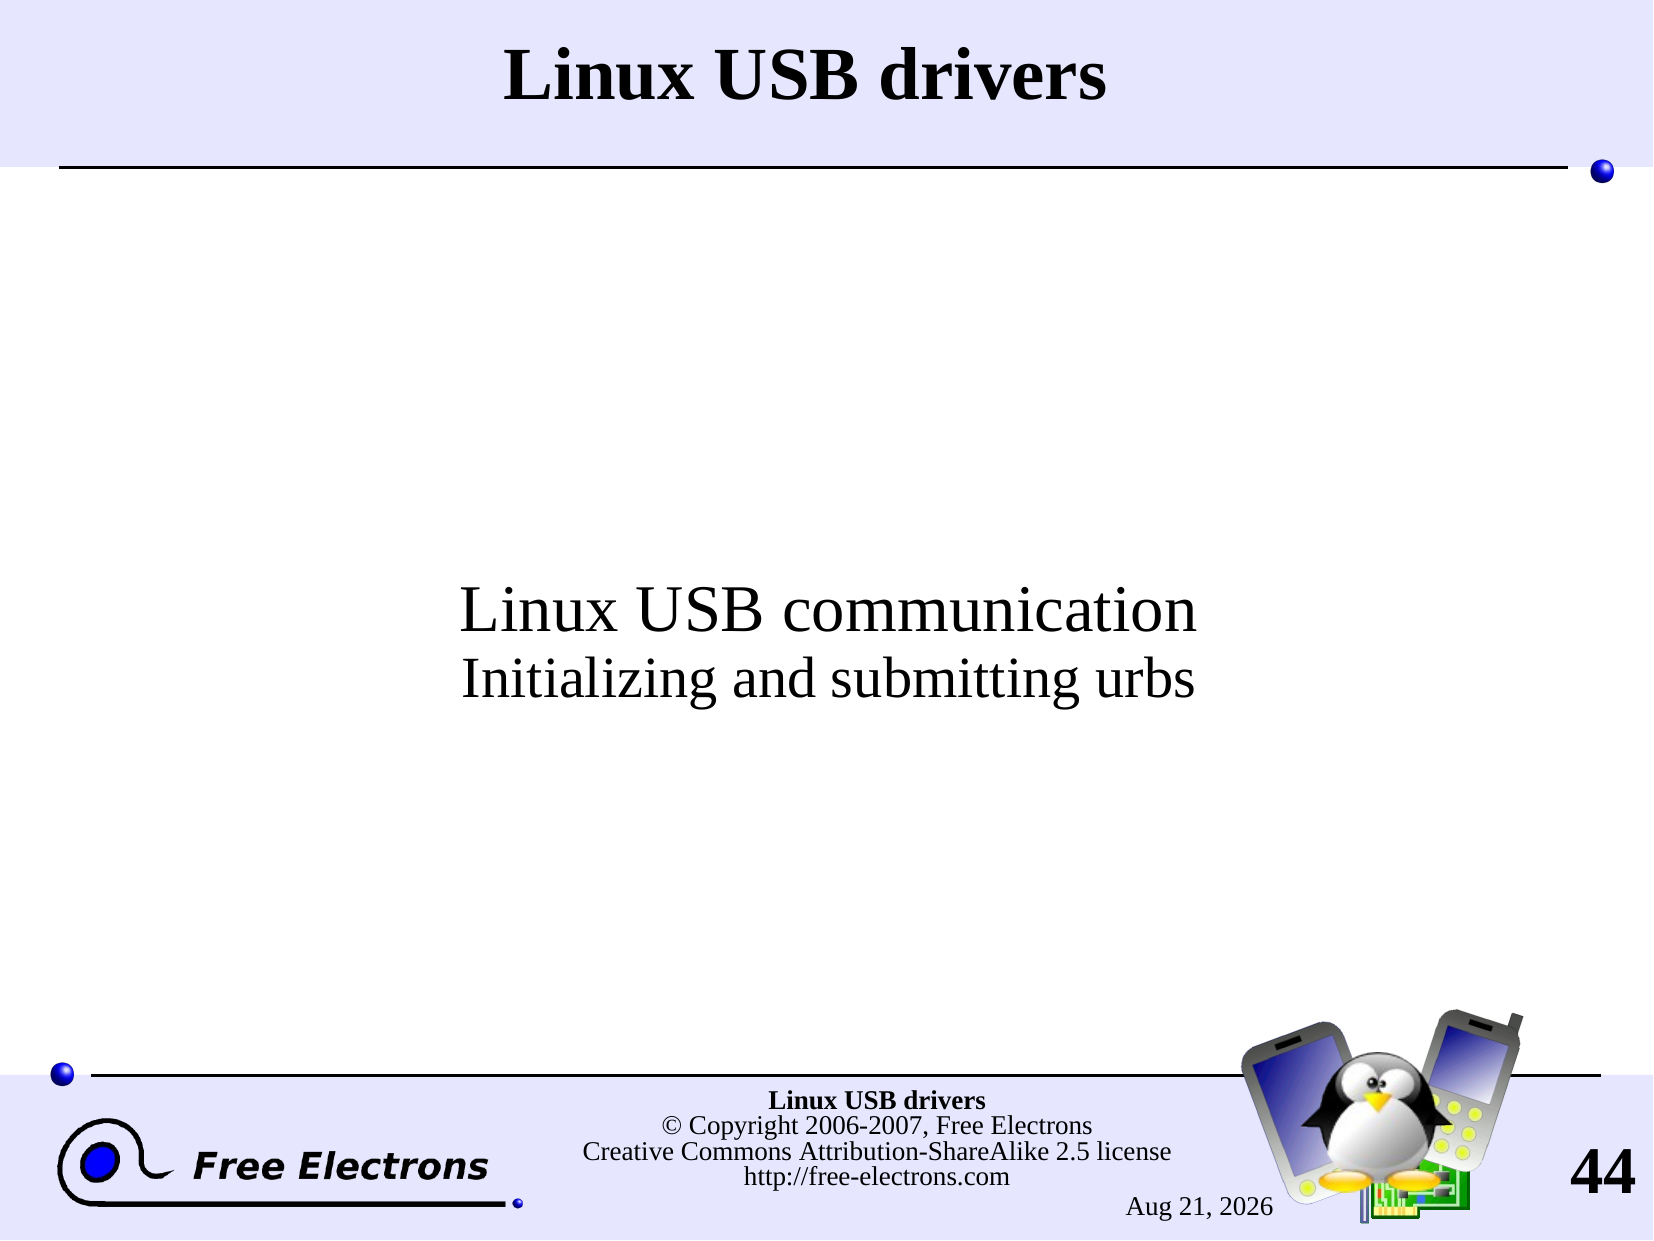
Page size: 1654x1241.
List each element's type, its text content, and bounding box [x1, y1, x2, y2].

subtitle Linux USB communication Initializing and submitting urbs [105, 216, 1518, 1066]
title Linux USB drivers [60, 25, 1551, 124]
picture [1231, 1007, 1538, 1241]
picture [50, 1107, 527, 1216]
